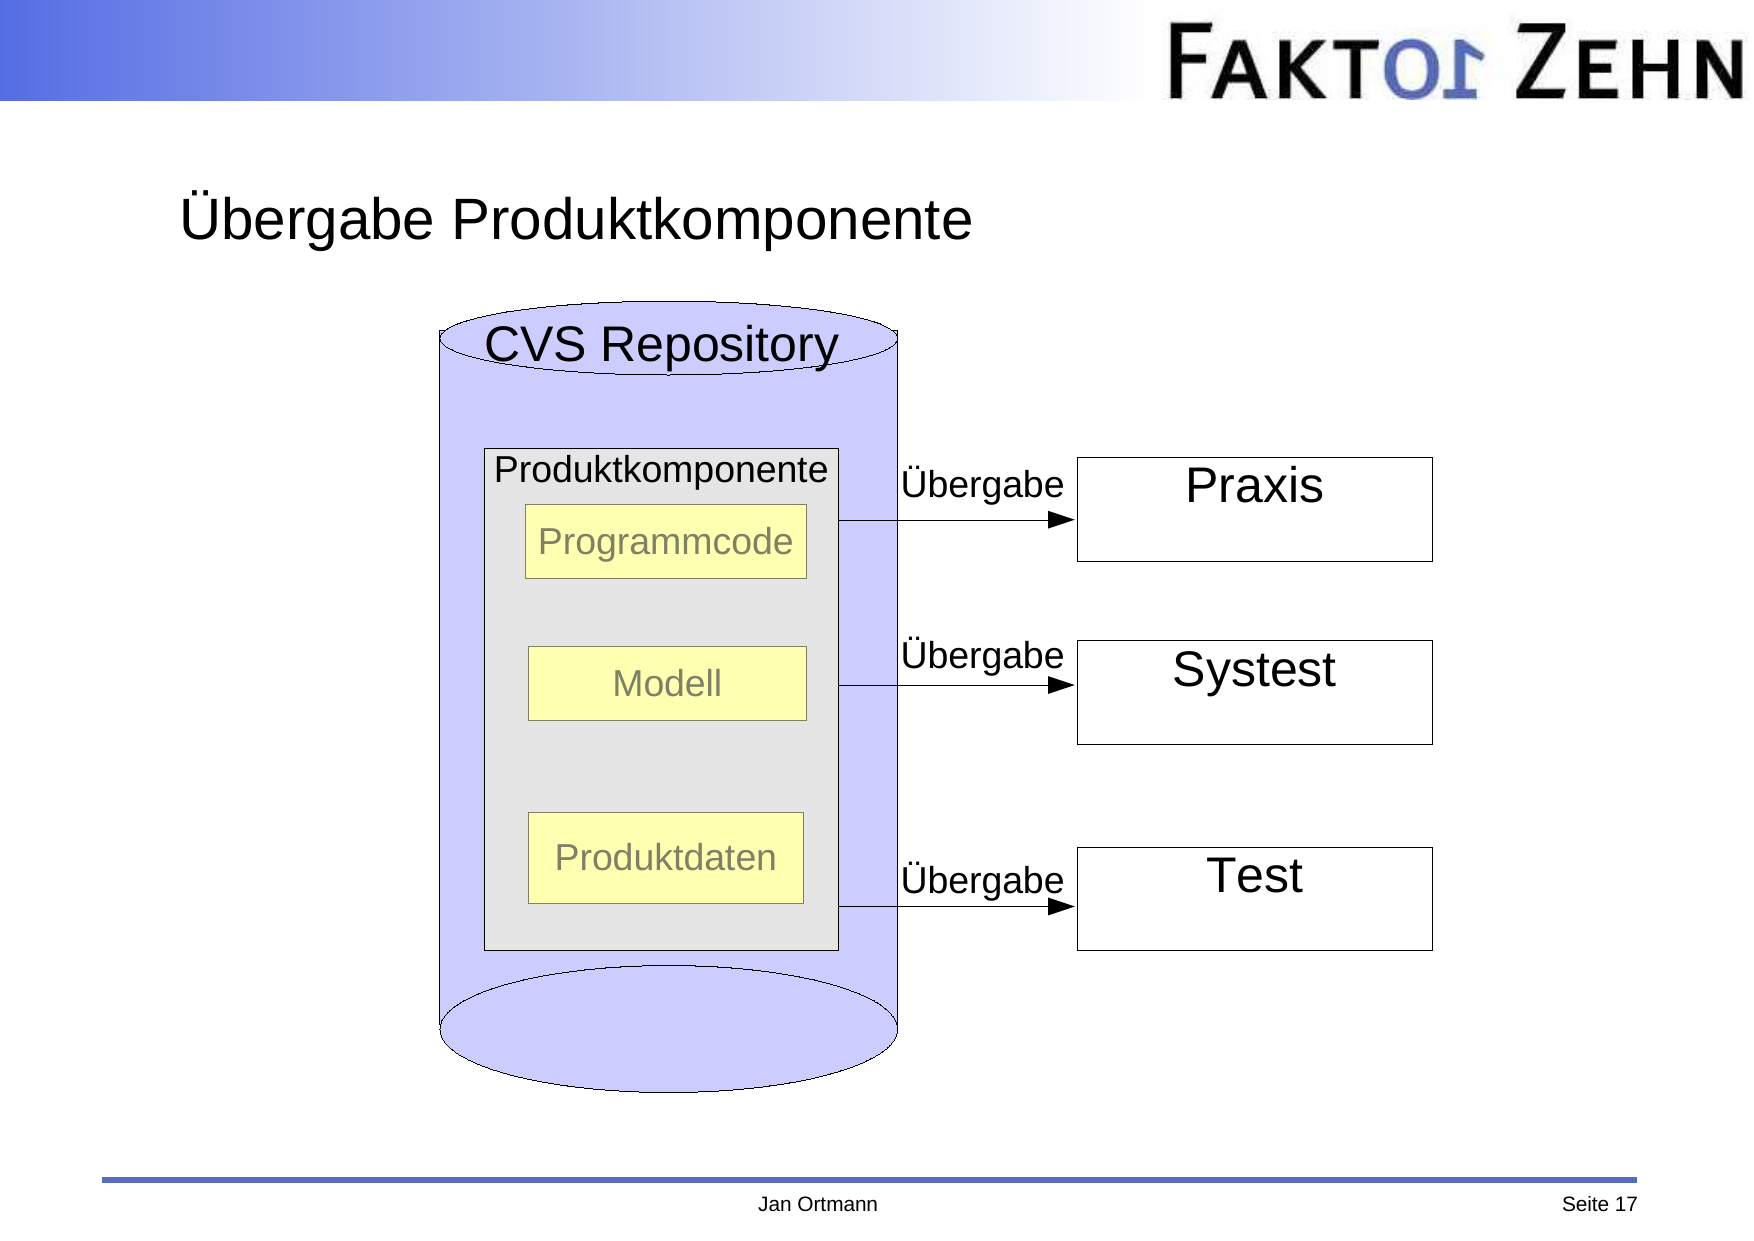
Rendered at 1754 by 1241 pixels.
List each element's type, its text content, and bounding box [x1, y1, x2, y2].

text_box [839, 686, 898, 906]
text_box Übergabe [900, 463, 1078, 506]
text_box Übergabe [900, 859, 1078, 902]
picture [1162, 7, 1752, 100]
text_box [839, 521, 898, 685]
text_box Übergabe [900, 634, 1078, 678]
text_box [439, 316, 898, 1093]
text_box [490, 301, 848, 315]
text_box Test [1077, 847, 1433, 951]
text_box Systest [1077, 640, 1433, 745]
text_box Produktkomponente [484, 448, 839, 951]
text_box Praxis [1077, 457, 1433, 562]
title Übergabe Produktkomponente [179, 142, 1576, 296]
text_box CVS Repository [484, 315, 854, 372]
